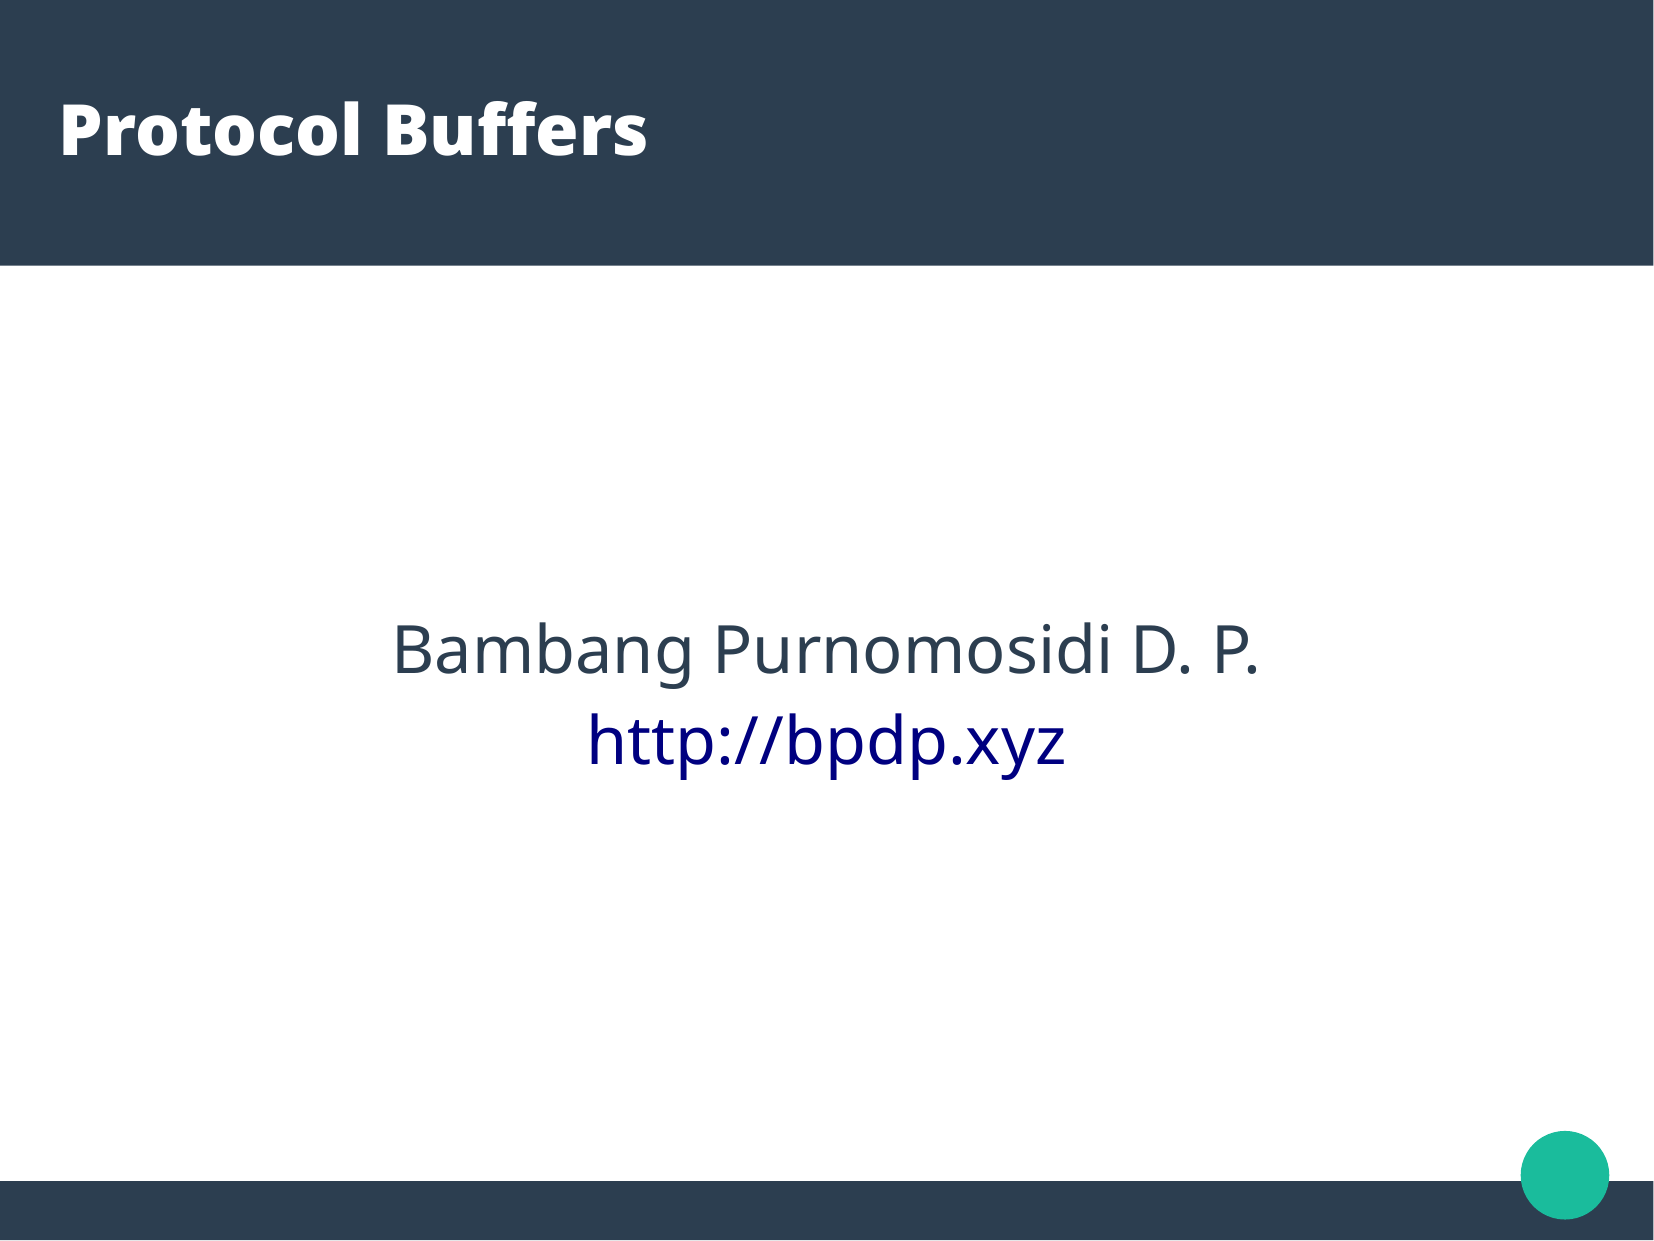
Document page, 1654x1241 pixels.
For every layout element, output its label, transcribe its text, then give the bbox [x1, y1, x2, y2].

title Protocol Buffers [59, 49, 1595, 207]
subtitle Bambang Purnomosidi D. P. http://bpdp.xyz [59, 324, 1595, 1152]
